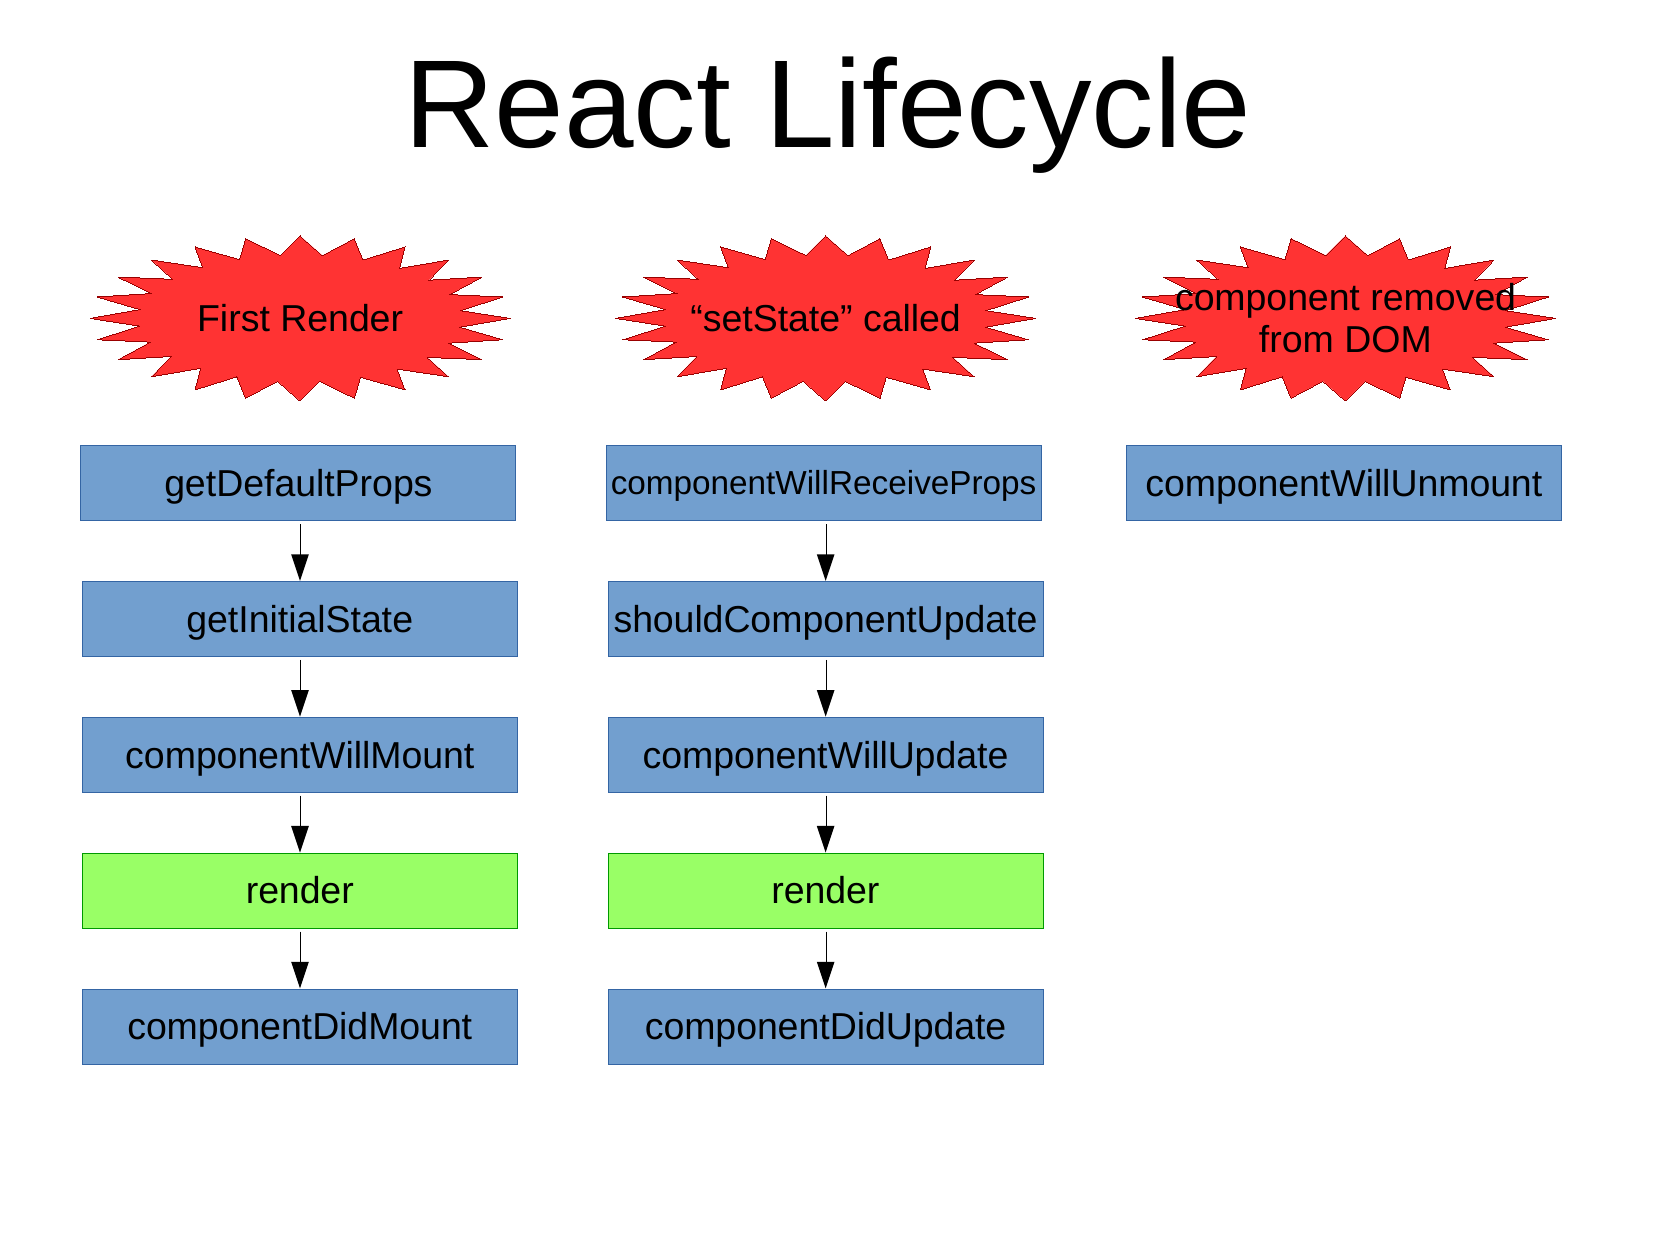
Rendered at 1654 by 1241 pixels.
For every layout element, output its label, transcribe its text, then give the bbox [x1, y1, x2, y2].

text_box componentWillMount [82, 717, 518, 793]
text_box componentDidUpdate [608, 989, 1044, 1065]
text_box First Render [90, 235, 511, 401]
text_box componentWillReceiveProps [606, 445, 1042, 521]
text_box “setState” called [615, 235, 1036, 401]
text_box componentDidMount [82, 989, 518, 1065]
text_box getDefaultProps [80, 445, 516, 521]
text_box render [82, 853, 518, 929]
text_box shouldComponentUpdate [608, 581, 1044, 657]
text_box render [608, 853, 1044, 929]
text_box React Lifecycle [389, 27, 1267, 182]
text_box componentWillUpdate [608, 717, 1044, 793]
text_box componentWillUnmount [1126, 445, 1562, 521]
text_box getInitialState [82, 581, 518, 657]
text_box component removed from DOM [1135, 235, 1556, 401]
